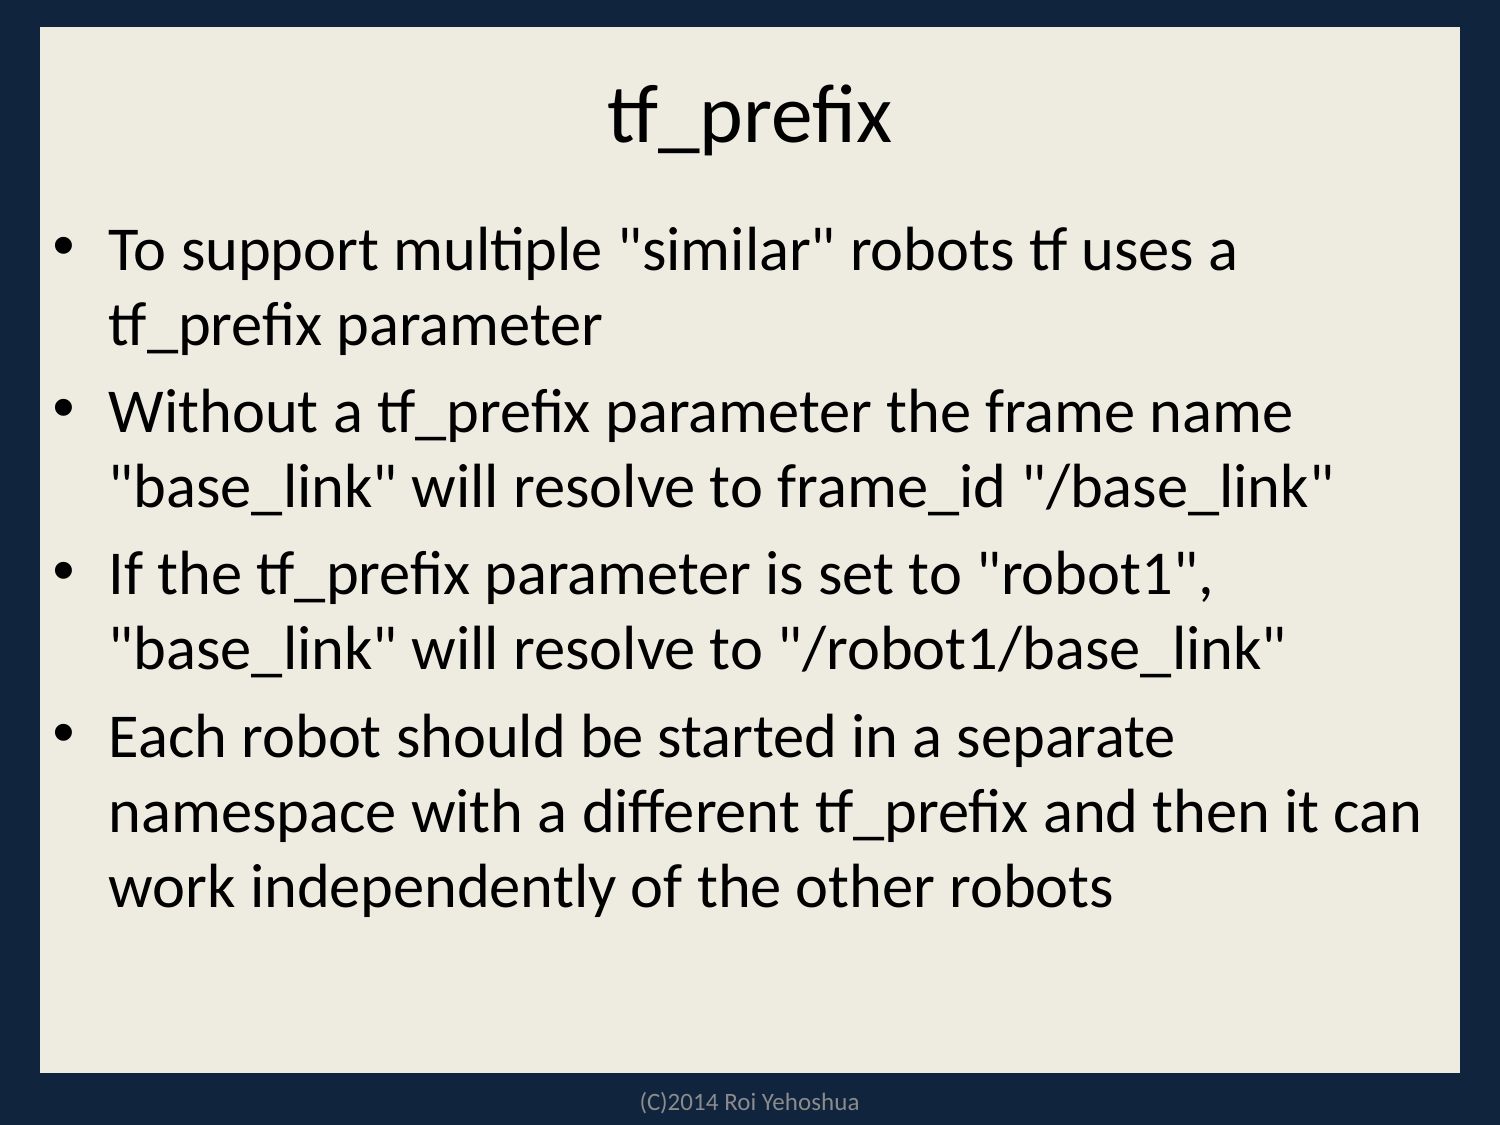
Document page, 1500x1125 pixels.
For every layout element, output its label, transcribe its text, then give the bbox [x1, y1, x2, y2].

title tf_prefix [37, 31, 1463, 188]
list To support multiple "similar" robots tf uses a tf_prefix parameter Without a tf_prefix parameter the frame name "base_link" will resolve to frame_id "/base_link" If the tf_prefix parameter is set to "robot1", "base_link" will resolve to "/robot1/base_link" Each robot should be started in a separate namespace with a different tf_prefix and then it can work independently of the other robots [37, 200, 1463, 1080]
footer (C)2014 Roi Yehoshua [512, 1074, 988, 1125]
